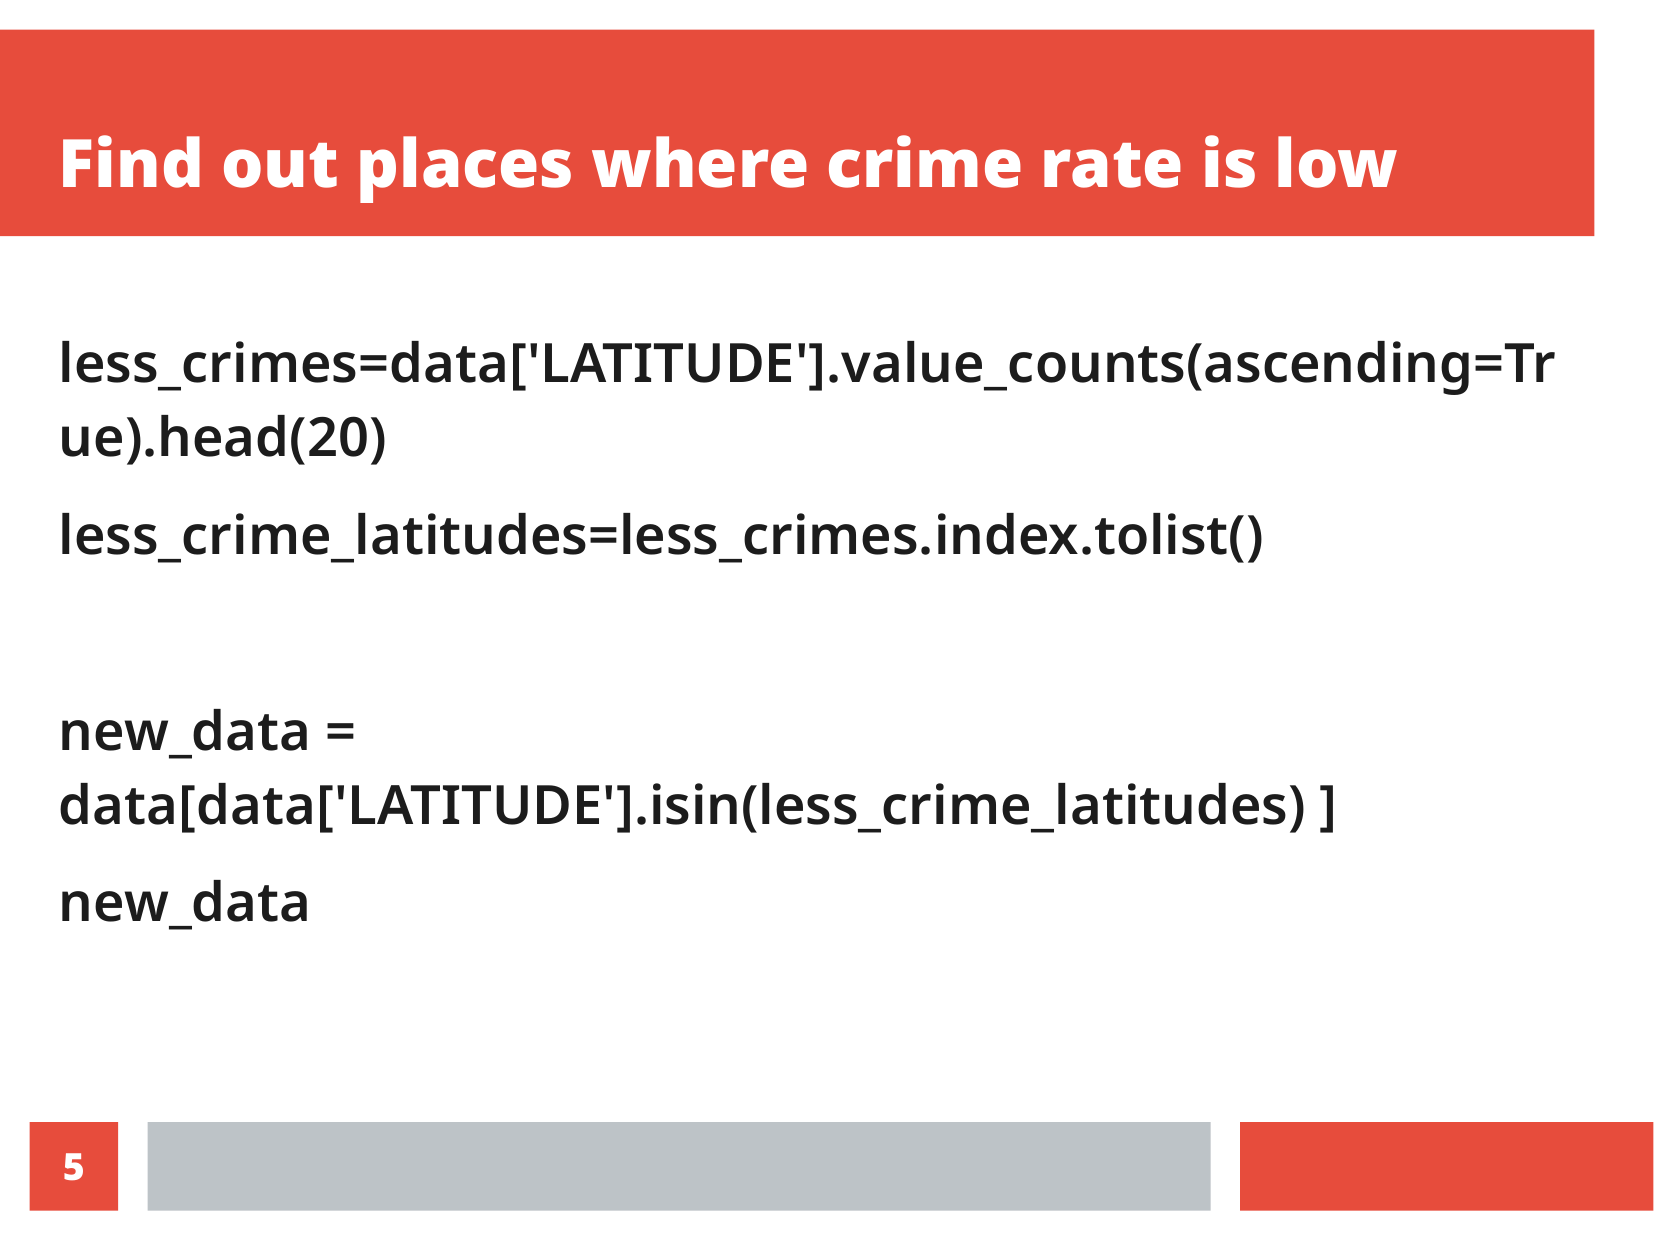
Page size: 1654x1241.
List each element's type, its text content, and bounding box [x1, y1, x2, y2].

title Find out places where crime rate is low [59, 59, 1595, 207]
list less_crimes=data['LATITUDE'].value_counts(ascending=True).head(20) less_crime_latitudes=less_crimes.index.tolist() new_data = data[data['LATITUDE'].isin(less_crime_latitudes) ] new_data [59, 324, 1565, 1093]
